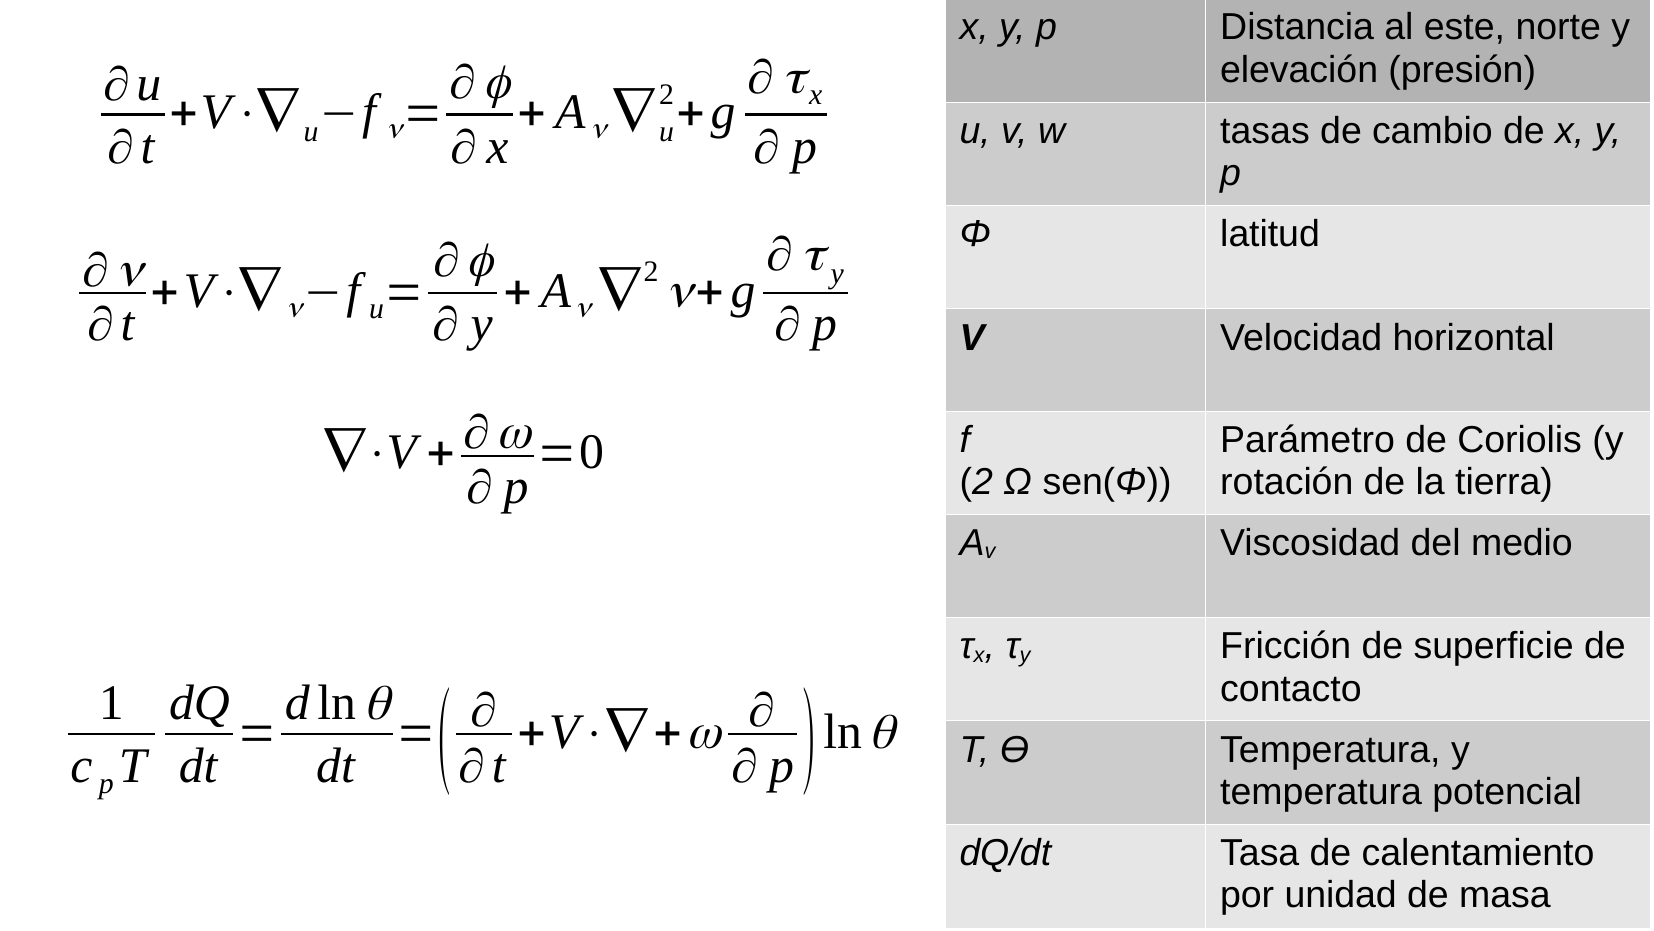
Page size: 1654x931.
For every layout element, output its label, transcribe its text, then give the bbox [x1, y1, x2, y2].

table_cell Φ [946, 206, 1205, 308]
table_cell T, ϴ [946, 721, 1205, 824]
table_header x, y, p [946, 0, 1205, 102]
table_cell Av [946, 515, 1205, 617]
table_cell dQ/dt [946, 825, 1205, 928]
table_cell tasas de cambio de x, y, p [1206, 103, 1650, 205]
chart [59, 675, 902, 801]
table_cell τx, τy [946, 618, 1205, 720]
table_header Distancia al este, norte y elevación (presión) [1206, 0, 1650, 102]
table_cell Viscosidad del medio [1206, 515, 1650, 617]
table_cell V [946, 309, 1205, 411]
table_cell Tasa de calentamiento por unidad de masa [1206, 825, 1650, 928]
table_cell latitud [1206, 206, 1650, 308]
table_cell Fricción de superficie de contacto [1206, 618, 1650, 720]
table_cell Temperatura, y temperatura potencial [1206, 721, 1650, 824]
table_cell u, v, w [946, 103, 1205, 205]
table_cell f (2 Ω sen(Φ)) [946, 412, 1205, 514]
table_cell Parámetro de Coriolis (y rotación de la tierra) [1206, 412, 1650, 514]
table_cell Velocidad horizontal [1206, 309, 1650, 411]
chart [70, 56, 857, 515]
